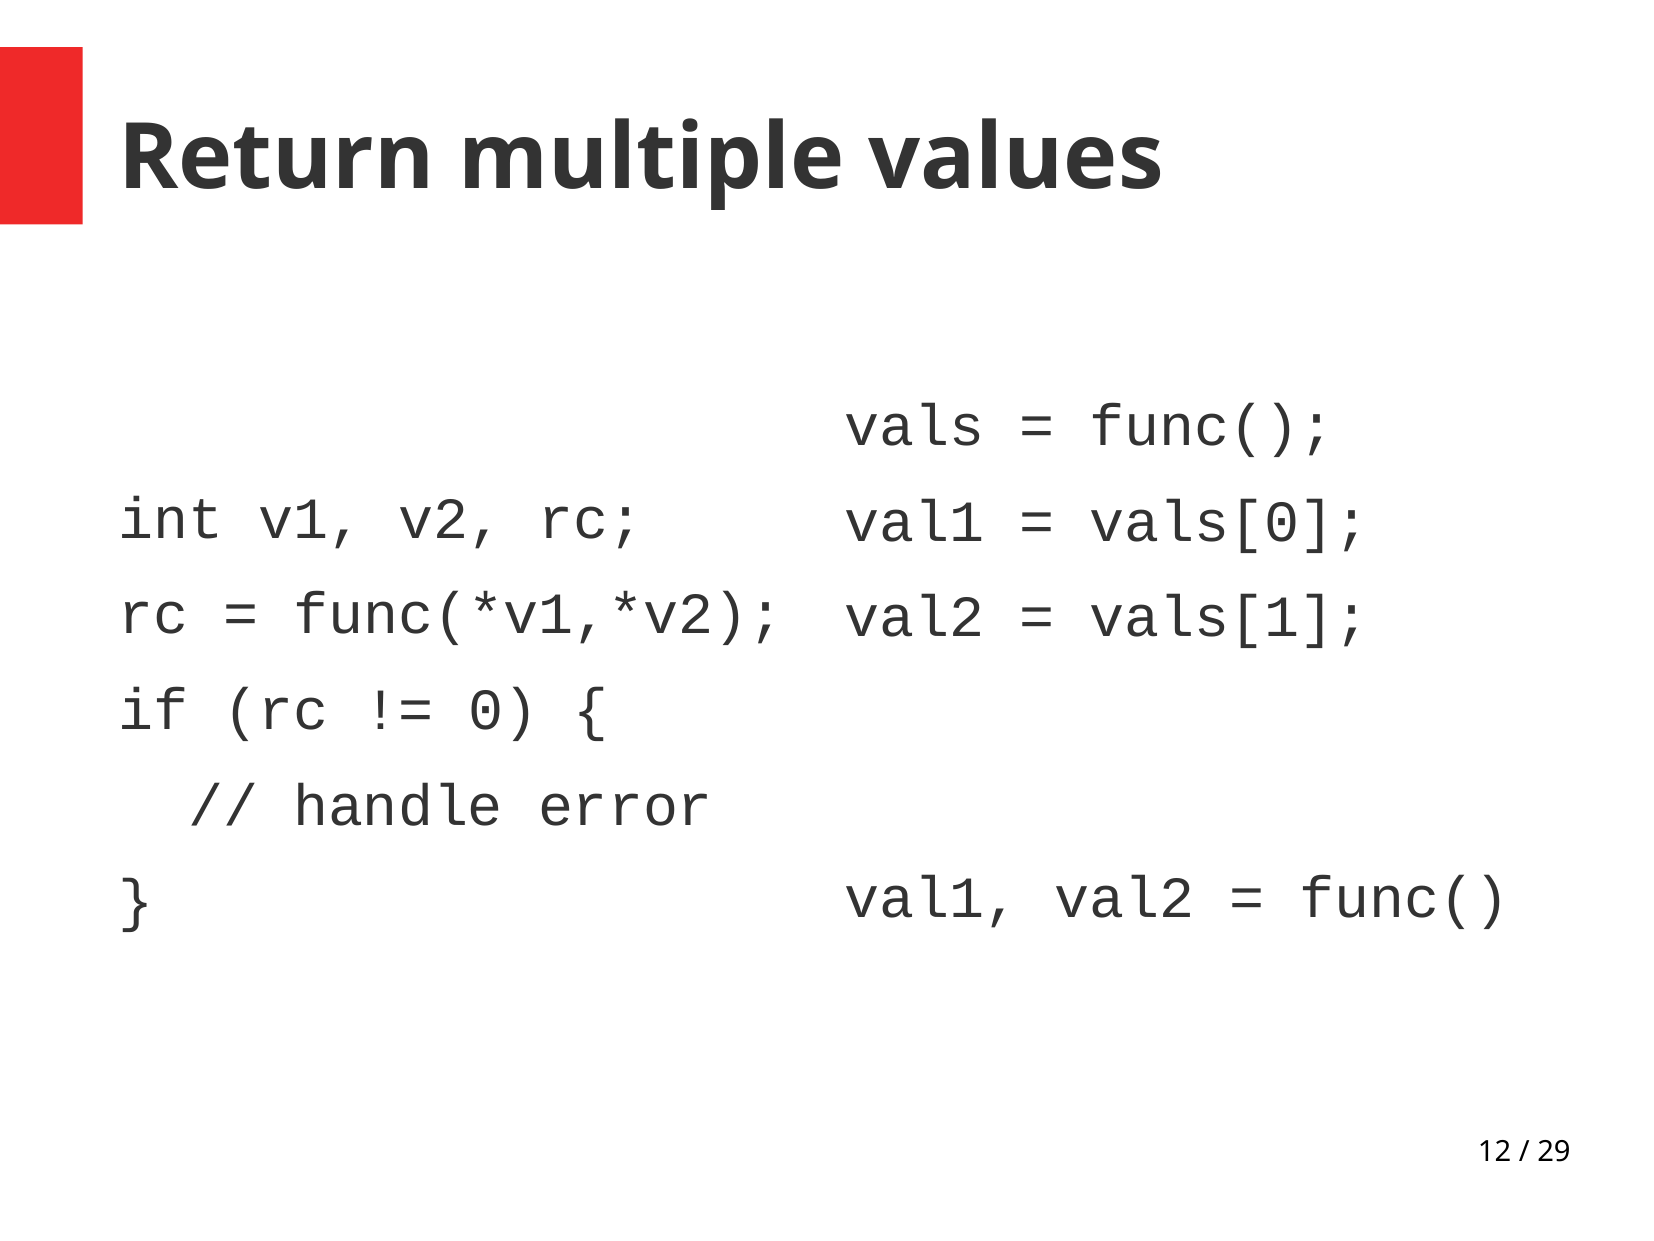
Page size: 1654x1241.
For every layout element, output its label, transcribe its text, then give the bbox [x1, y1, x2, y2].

list int v1, v2, rc; rc = func(*v1,*v2); if (rc != 0) { // handle error } [118, 354, 810, 1074]
list vals = func(); val1 = vals[0]; val2 = vals[1]; [844, 354, 1536, 698]
title Return multiple values [118, 49, 1571, 257]
list val1, val2 = func() [844, 730, 1536, 1074]
